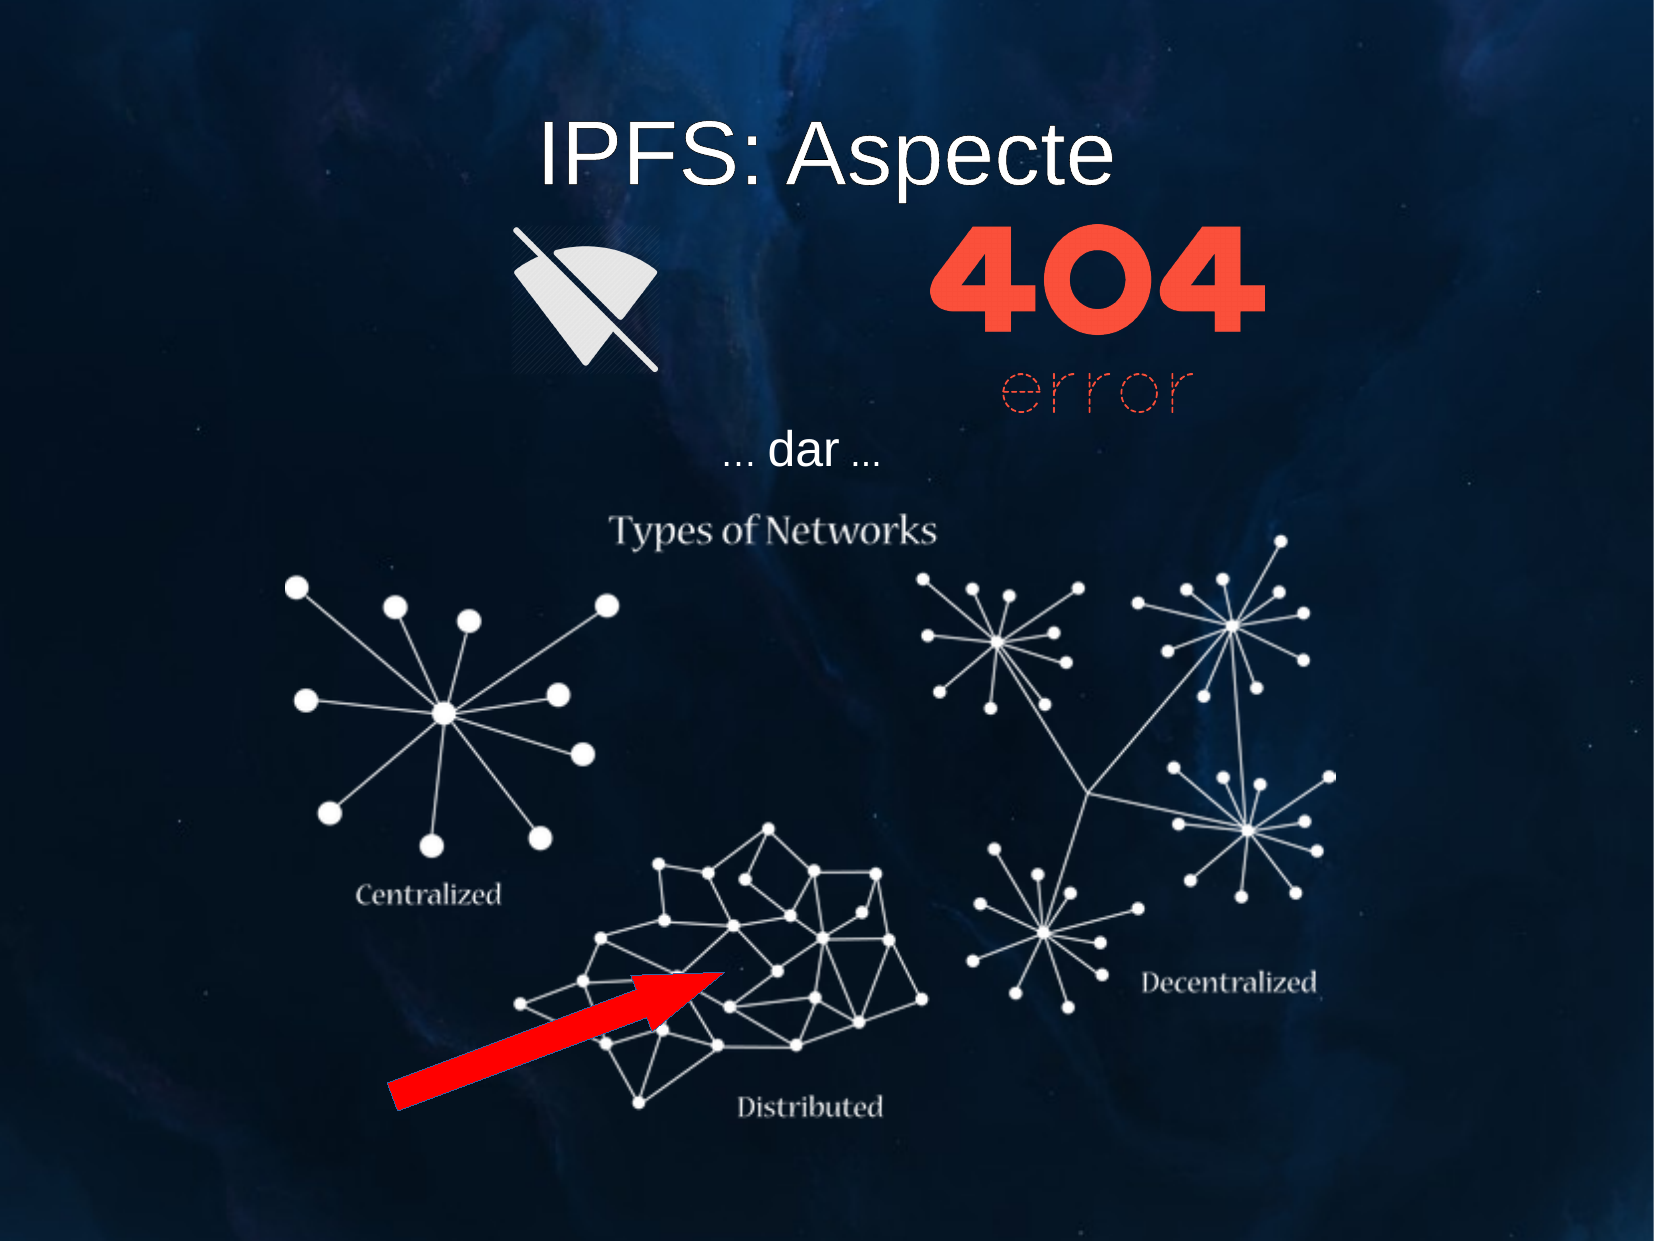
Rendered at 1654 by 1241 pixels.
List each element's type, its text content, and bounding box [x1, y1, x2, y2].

picture [0, 0, 1654, 1241]
text_box [387, 972, 725, 1111]
title IPFS: Aspecte [82, 49, 1571, 257]
text_box … dar ... [705, 413, 1591, 485]
